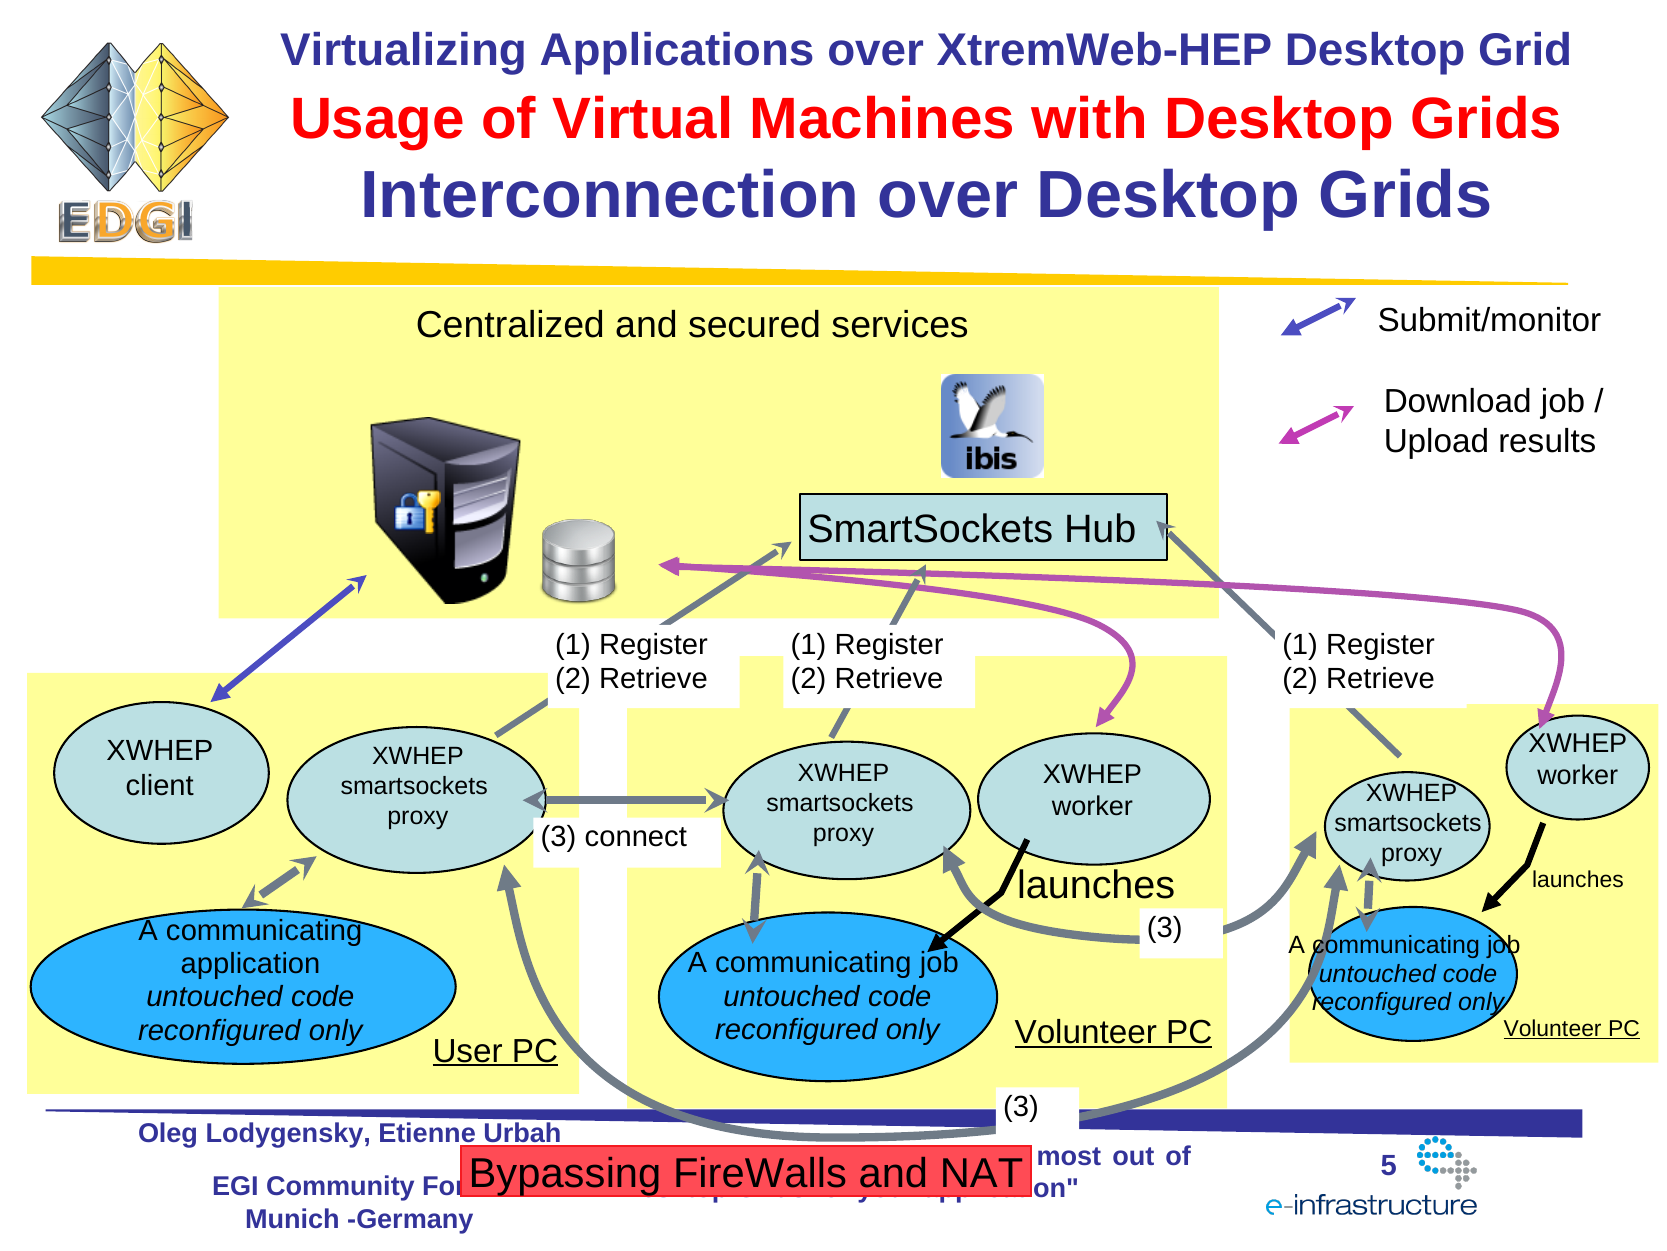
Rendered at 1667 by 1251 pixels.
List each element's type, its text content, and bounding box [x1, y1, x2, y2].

text_box (1) Register (2) Retrieve [1275, 624, 1467, 709]
text_box Submit/monitor [1370, 298, 1610, 346]
text_box [681, 575, 907, 619]
text_box Volunteer PC [989, 1010, 1238, 1067]
text_box (3) connect [533, 817, 721, 868]
text_box launches [1009, 859, 1204, 924]
text_box XWHEP worker [1510, 724, 1646, 813]
text_box (3) [995, 1087, 1080, 1138]
text_box [218, 287, 1219, 619]
text_box Volunteer PC [1542, 1013, 1663, 1062]
picture [352, 417, 625, 605]
picture [31, 37, 238, 249]
text_box XWHEP smartsockets proxy [1318, 776, 1505, 900]
text_box A communicating job untouched code reconfigured only [678, 946, 978, 1103]
picture [1266, 1136, 1477, 1215]
text_box (1) Register (2) Retrieve [547, 624, 740, 709]
text_box Bypassing FireWalls and NAT [461, 1145, 1031, 1196]
text_box XWHEP smartsockets proxy [750, 756, 937, 880]
text_box User PC [425, 1029, 566, 1070]
text_box [1041, 924, 1139, 935]
text_box [1135, 1070, 1228, 1109]
text_box [841, 575, 924, 584]
text_box SmartSockets Hub [799, 493, 1167, 561]
text_box launches [1524, 865, 1656, 920]
text_box Virtualizing Applications over XtremWeb-HEP Desktop Grid Usage of Virtual Machines with Desktop Grids Interconnection over Desktop Grids [270, 12, 1583, 238]
text_box Download job / Upload results [1376, 379, 1615, 507]
text_box XWHEP client [99, 731, 221, 802]
text_box XWHEP smartsockets proxy [324, 739, 511, 863]
text_box XWHEP worker [1025, 756, 1160, 844]
text_box [27, 672, 580, 1094]
text_box (3) [1139, 908, 1223, 959]
text_box A communicating job untouched code reconfigured only [1275, 931, 1542, 1065]
text_box [627, 656, 1228, 1109]
text_box [901, 591, 1072, 619]
text_box (1) Register (2) Retrieve [783, 624, 976, 709]
picture [941, 374, 1044, 478]
text_box [627, 1096, 651, 1109]
text_box A communicating application untouched code reconfigured only [62, 913, 439, 1057]
text_box [926, 577, 1219, 619]
text_box [1289, 704, 1659, 1013]
text_box Centralized and secured services [409, 303, 1025, 362]
text_box [990, 887, 1009, 916]
